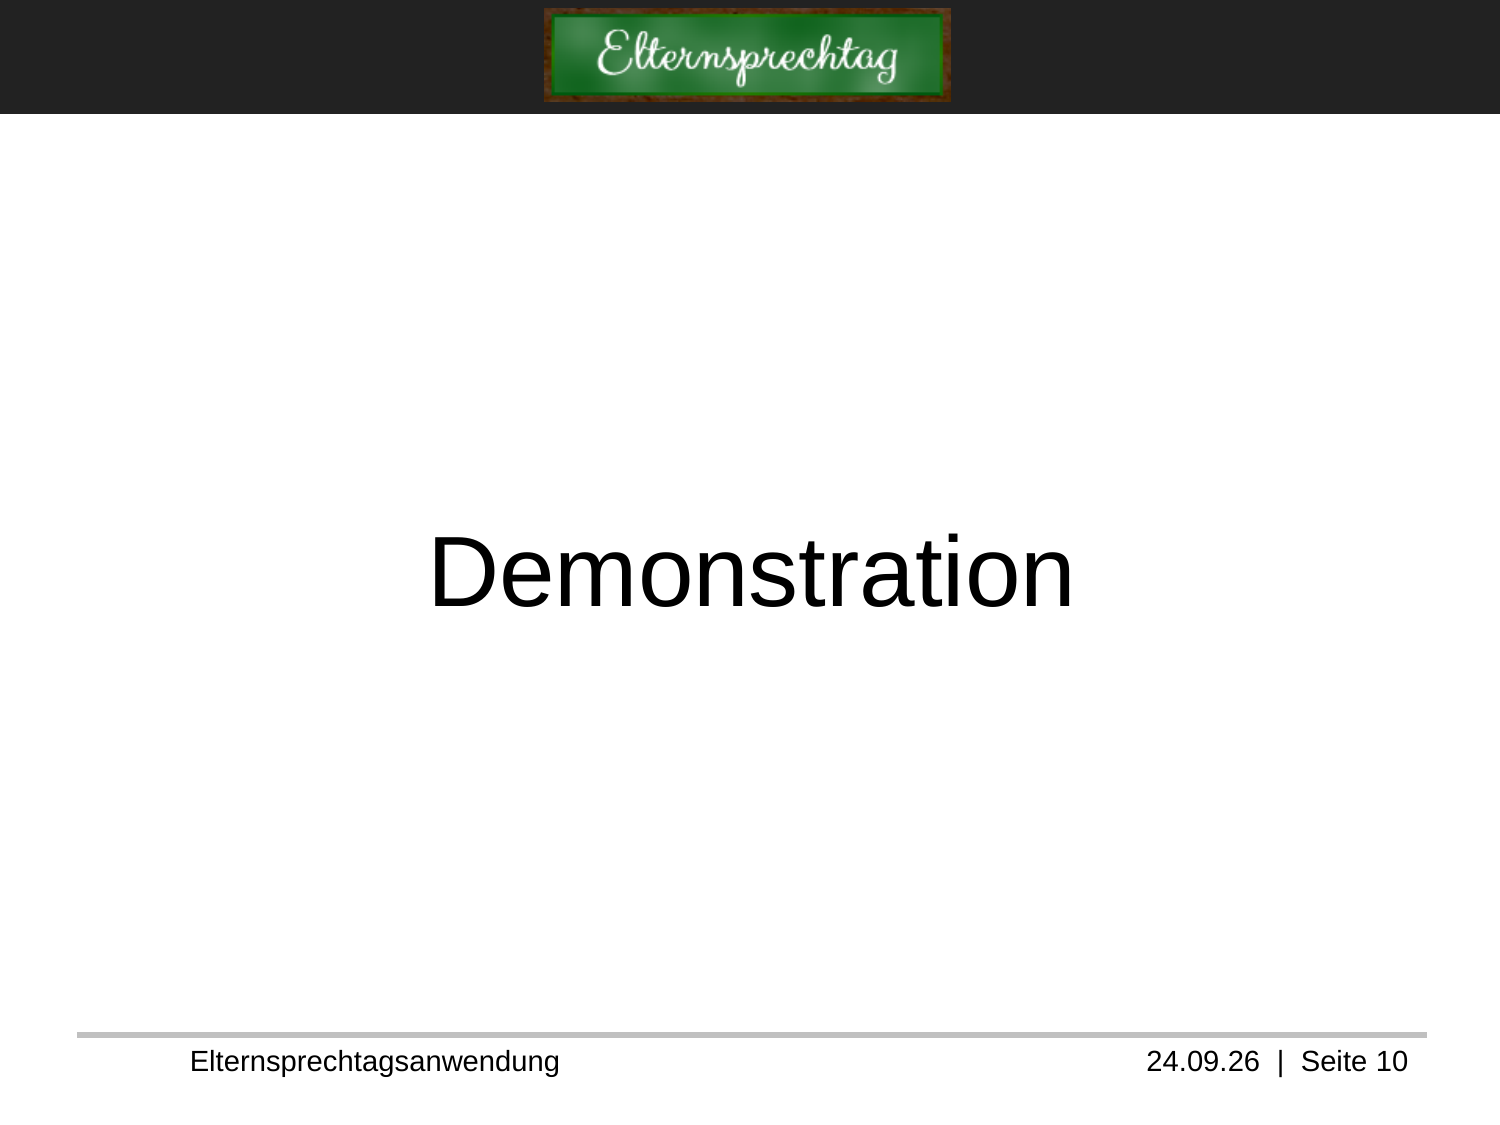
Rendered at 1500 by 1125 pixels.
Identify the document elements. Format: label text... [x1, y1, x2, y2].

subtitle Demonstration [76, 102, 1427, 1031]
picture [0, 0, 1500, 114]
